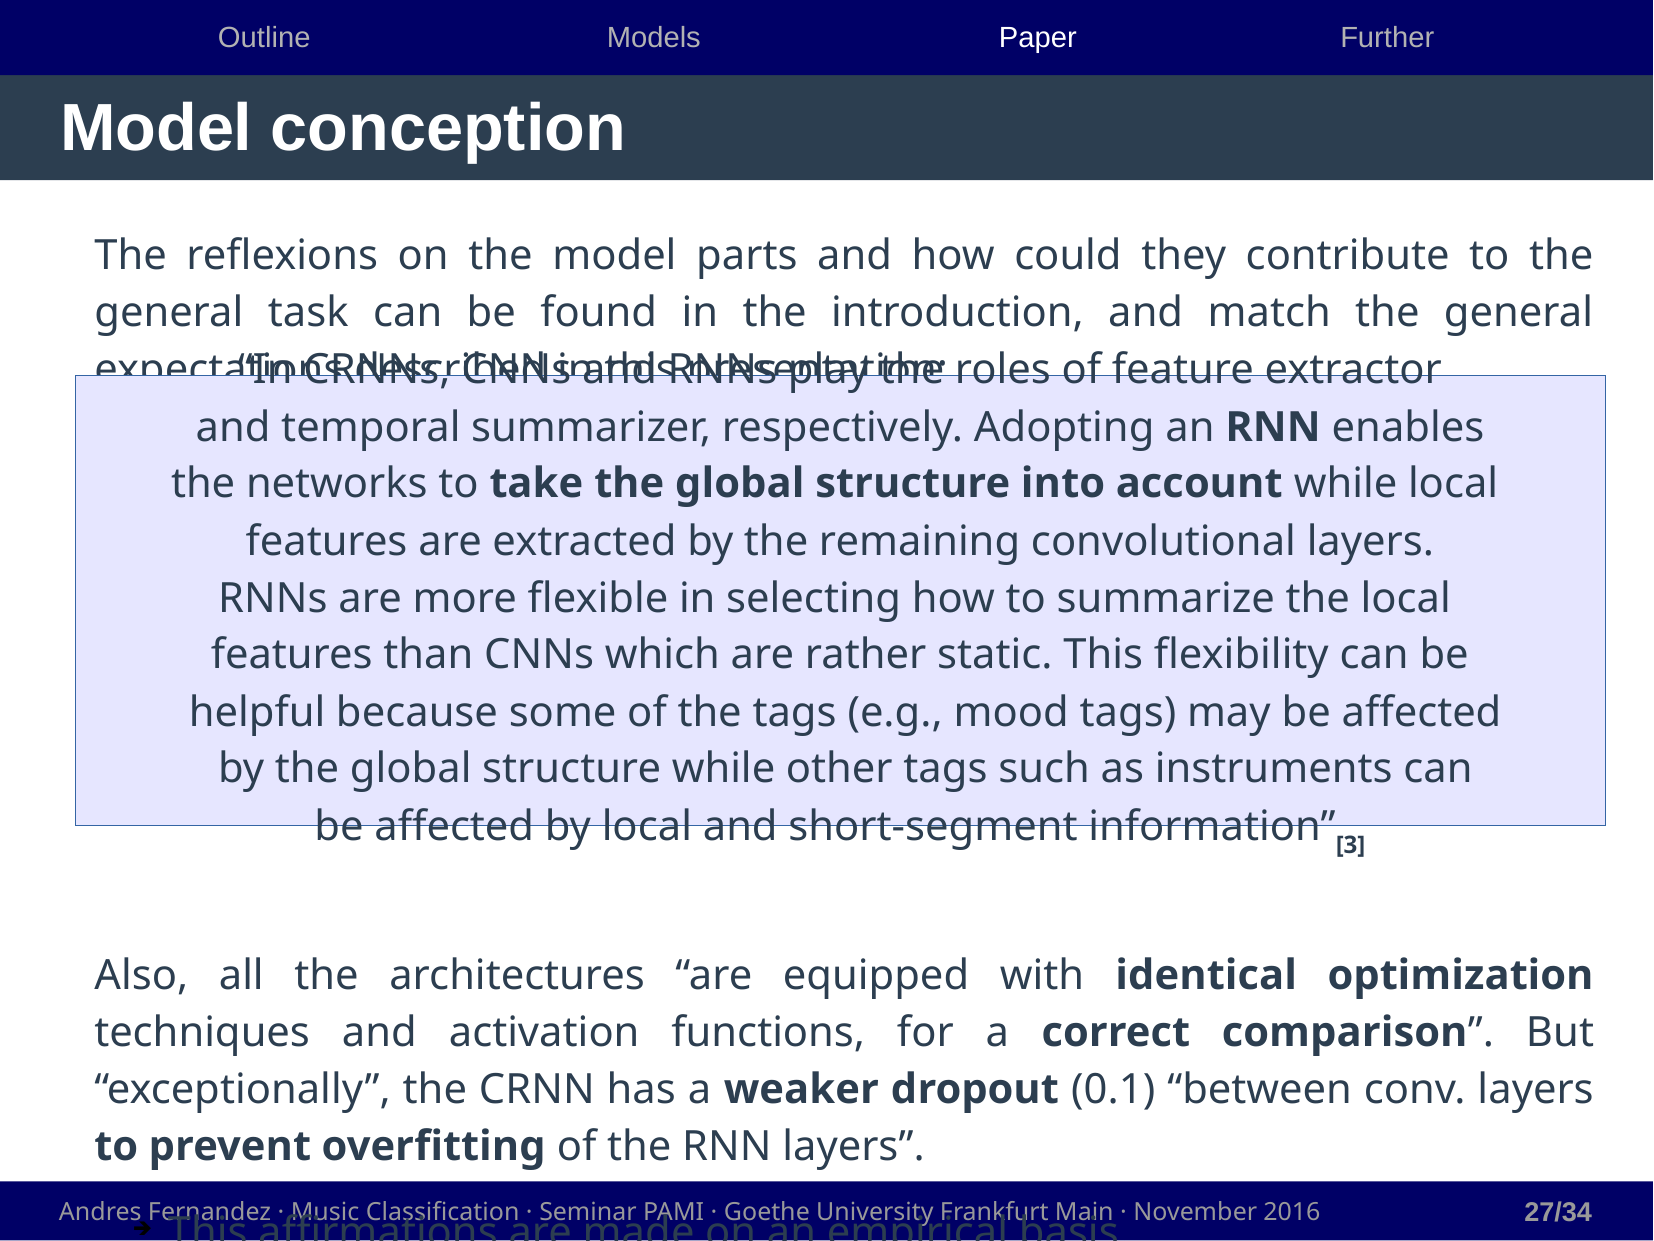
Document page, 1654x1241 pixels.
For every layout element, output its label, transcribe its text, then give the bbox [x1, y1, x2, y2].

text_box Outline Models Paper Further [0, 0, 1653, 76]
title Model conception [59, 76, 1594, 181]
subtitle The reflexions on the model parts and how could they contribute to the general task can be found in the introduction, and match the general expectations described in this presentation: Also, all the architectures “are equipped with identical optimization techniques and activation functions, for a correct comparison”. But “exceptionally”, the CRNN has a weaker dropout (0.1) “between conv. layers to prevent overfitting of the RNN layers”. This affirmations are made on an empirical basis. [58, 225, 1594, 1192]
text_box [370, 1106, 436, 1177]
text_box “In CRNNs, CNNs and RNNs play the roles of feature extractor and temporal summarizer, respectively. Adopting an RNN enables the networks to take the global structure into account while local features are extracted by the remaining convolutional layers. RNNs are more flexible in selecting how to summarize the local features than CNNs which are rather static. This flexibility can be helpful because some of the tags (e.g., mood tags) may be affected by the global structure while other tags such as instruments can be affected by local and short-segment information”[3] [75, 375, 1606, 826]
